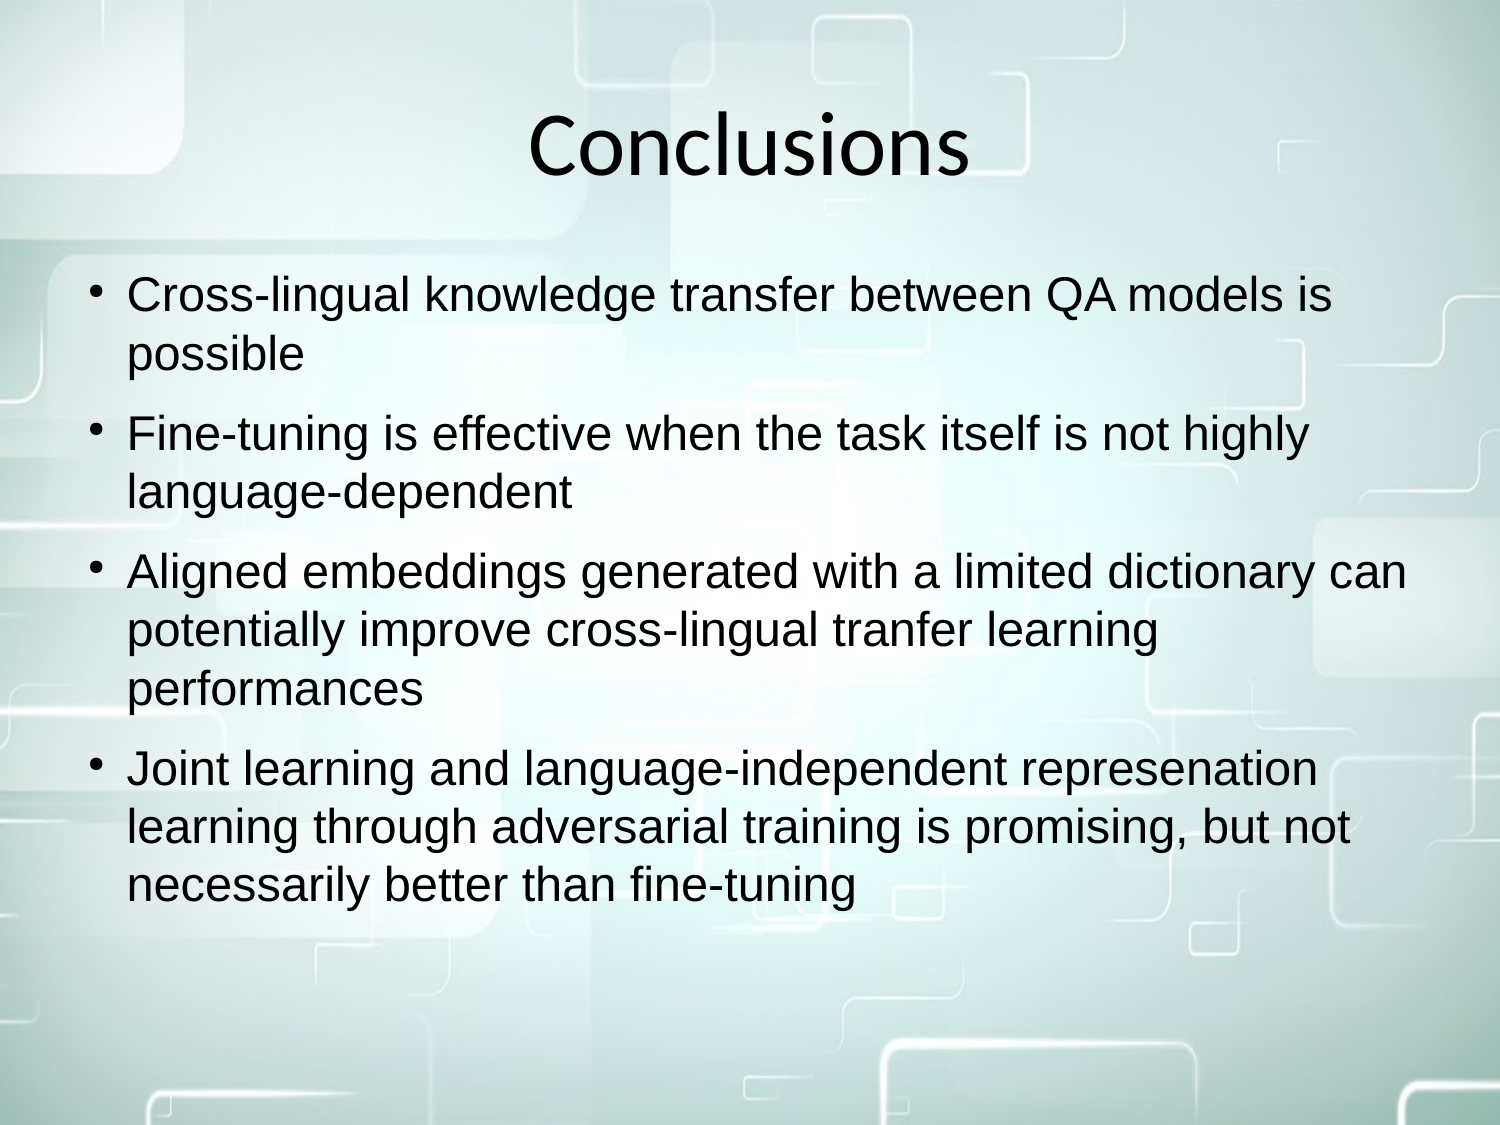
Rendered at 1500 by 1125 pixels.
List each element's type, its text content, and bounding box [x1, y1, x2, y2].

picture [0, 0, 1500, 1125]
list Cross-lingual knowledge transfer between QA models is possible Fine-tuning is effective when the task itself is not highly language-dependent Aligned embeddings generated with a limited dictionary can potentially improve cross-lingual tranfer learning performances Joint learning and language-independent represenation learning through adversarial training is promising, but not necessarily better than fine-tuning [75, 263, 1425, 916]
text_box Conclusions [75, 45, 1425, 233]
